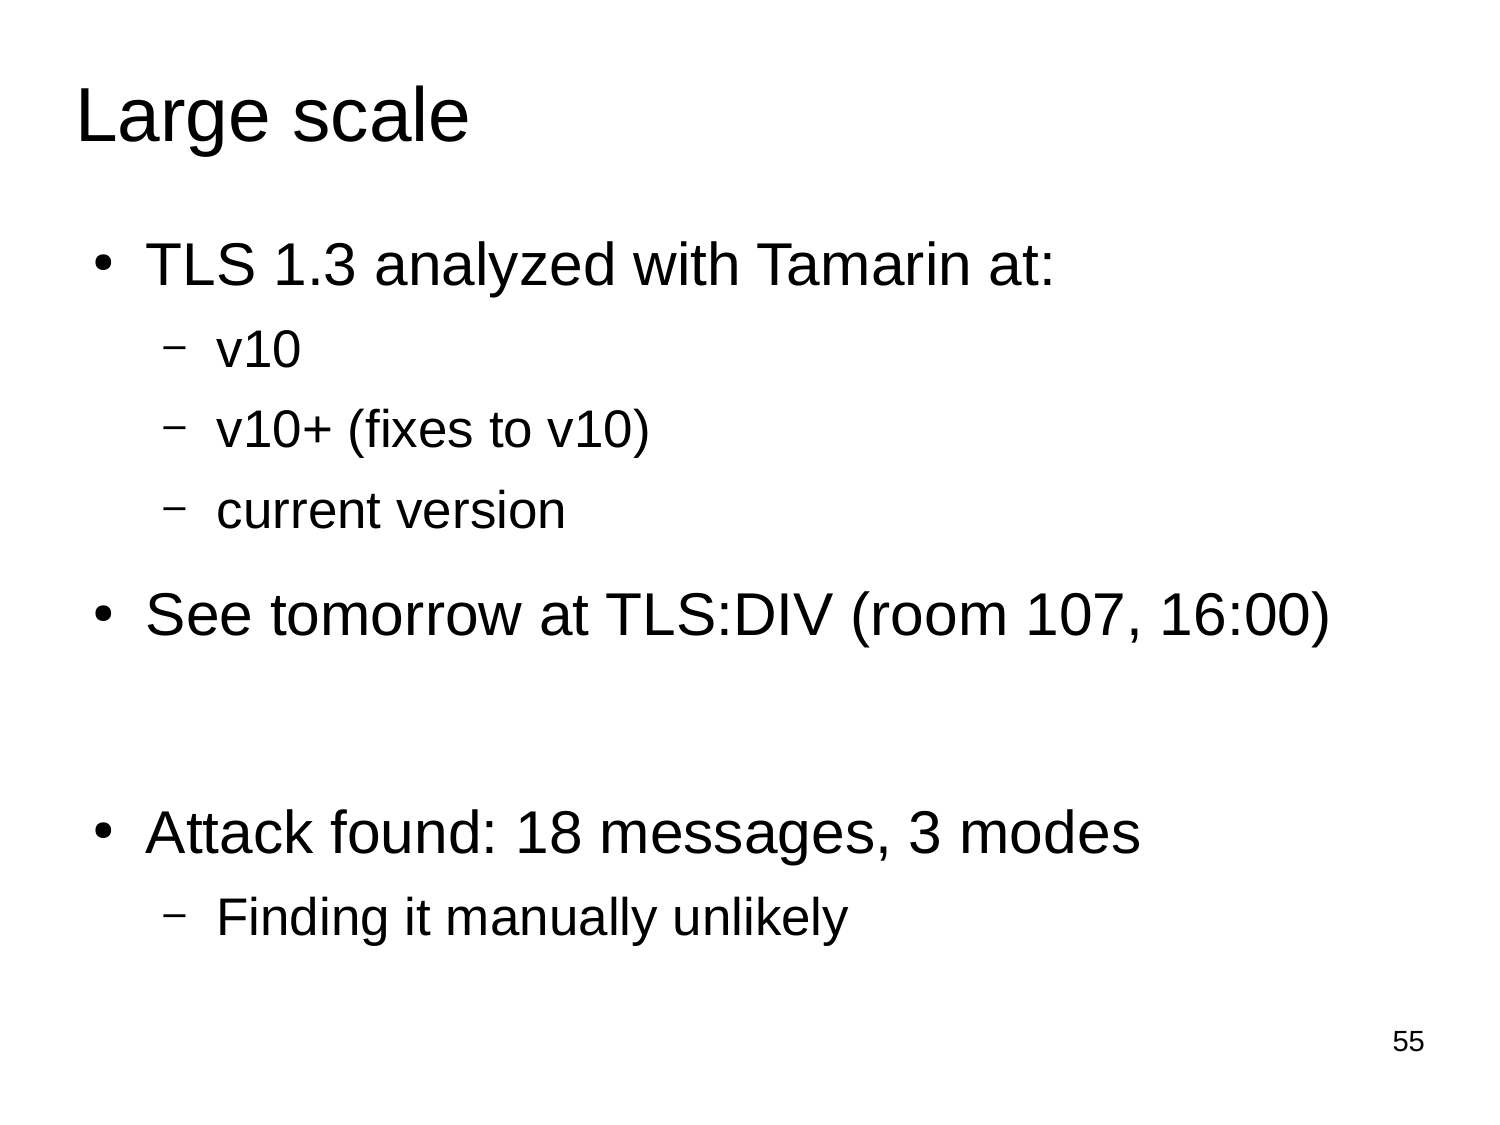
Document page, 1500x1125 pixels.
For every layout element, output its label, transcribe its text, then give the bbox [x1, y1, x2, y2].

title Large scale [75, 44, 1425, 185]
list TLS 1.3 analyzed with Tamarin at: v10 v10+ (fixes to v10) current version See tomorrow at TLS:DIV (room 107, 16:00) Attack found: 18 messages, 3 modes Finding it manually unlikely [75, 230, 1425, 1014]
